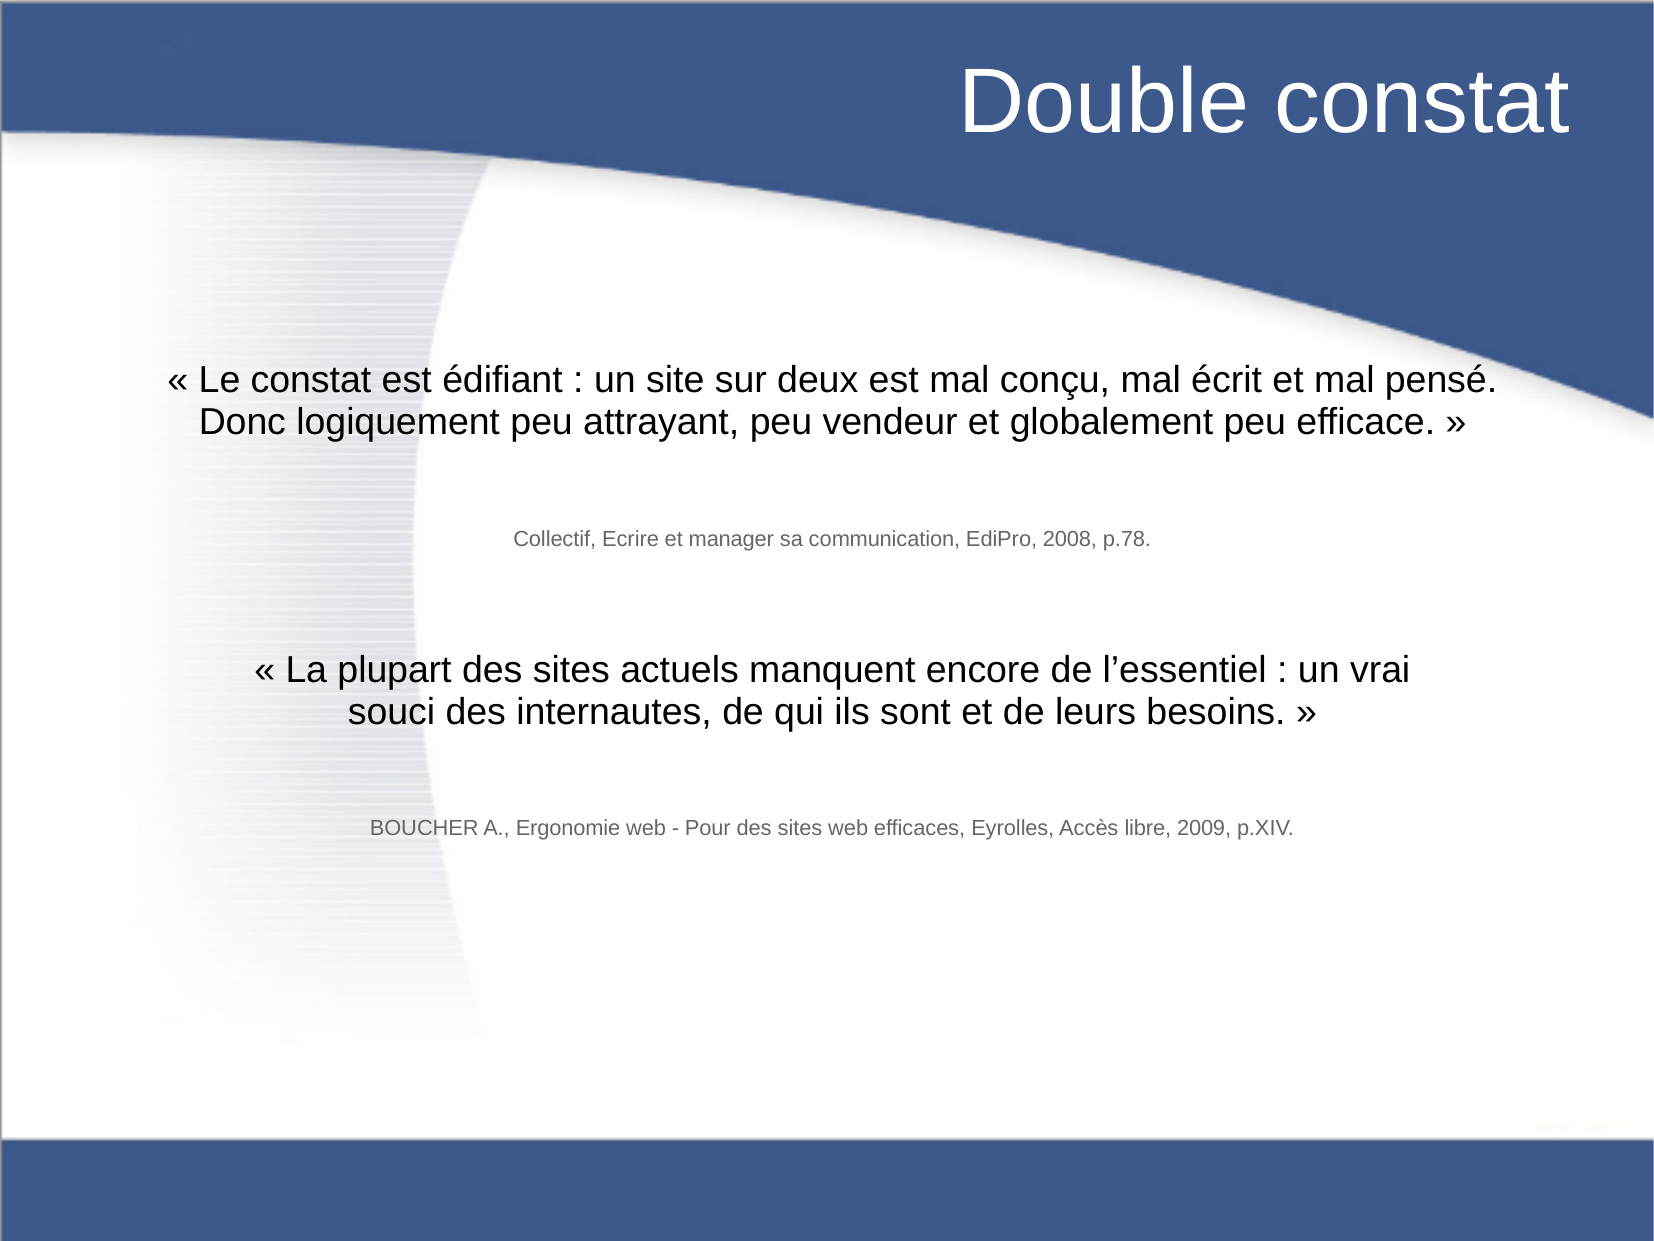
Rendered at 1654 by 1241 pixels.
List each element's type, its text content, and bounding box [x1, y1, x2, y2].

title Double constat [82, 49, 1571, 257]
text_box « Le constat est édifiant : un site sur deux est mal conçu, mal écrit et mal pensé. Donc logiquement peu attrayant, peu vendeur et globalement peu efficace. » Collectif, Ecrire et manager sa communication, EdiPro, 2008, p.78. « La plupart des sites actuels manquent encore de l’essentiel : un vrai souci des internautes, de qui ils sont et de leurs besoins. » BOUCHER A., Ergonomie web - Pour des sites web efficaces, Eyrolles, Accès libre, 2009, p.XIV. [94, 351, 1571, 872]
picture [0, 0, 1654, 1241]
